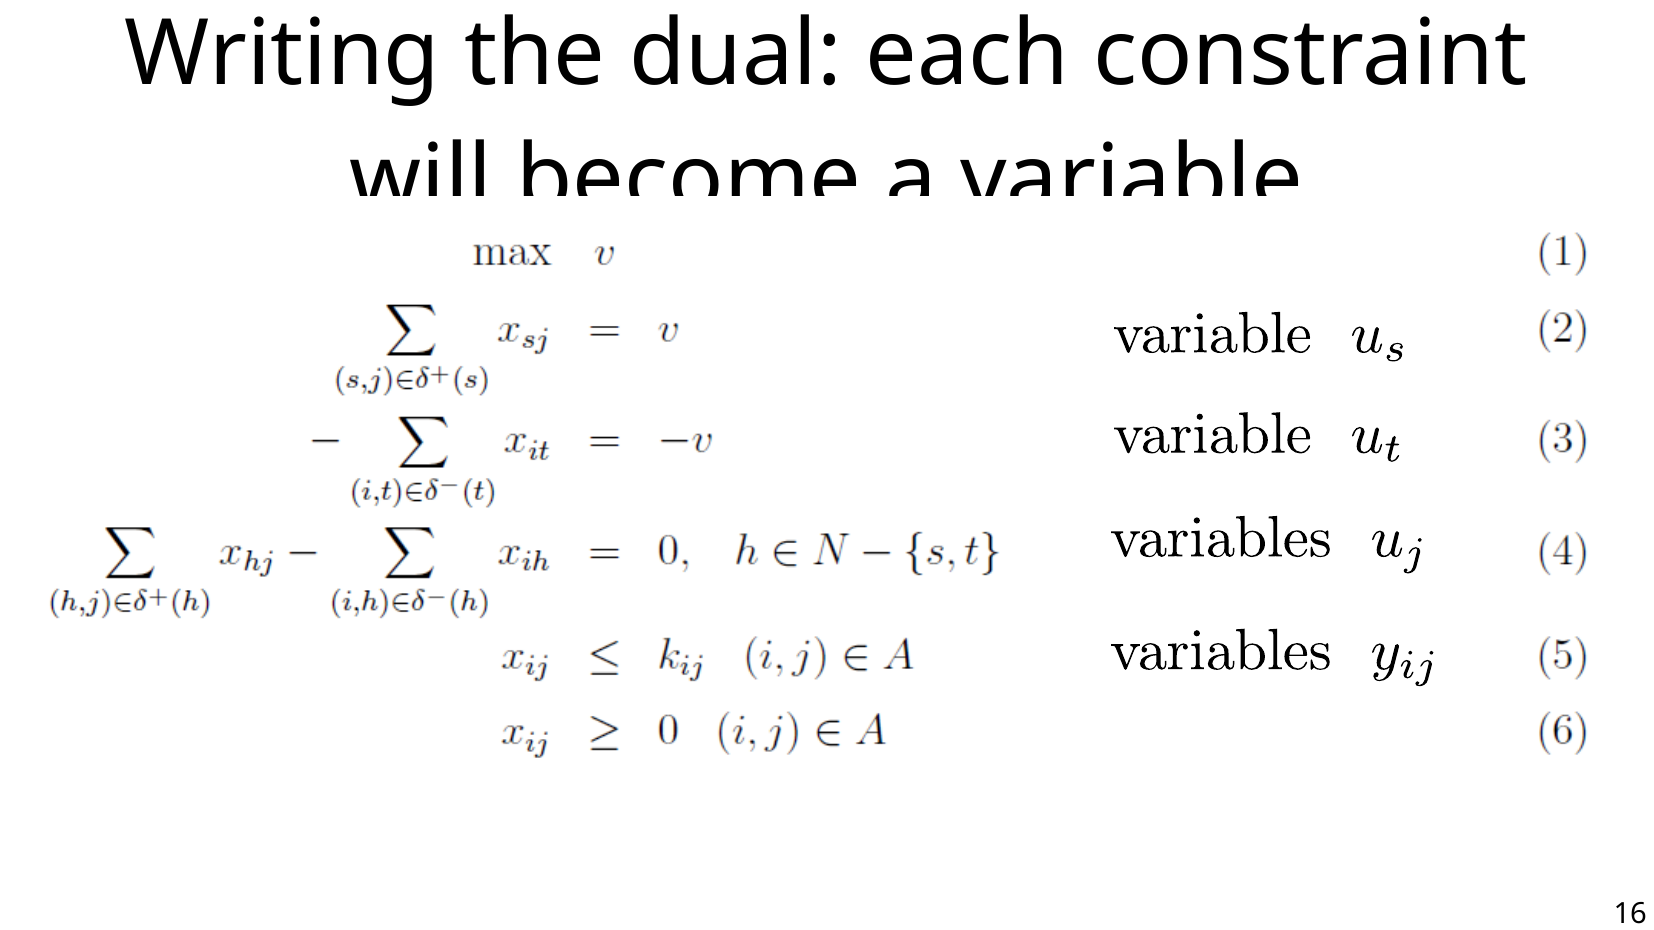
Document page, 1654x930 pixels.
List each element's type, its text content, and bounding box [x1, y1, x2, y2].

text_box [1112, 311, 1406, 362]
title Writing the dual: each constraint will become a variable [82, 8, 1571, 196]
text_box [1110, 515, 1426, 574]
picture [30, 196, 1621, 781]
text_box [1112, 412, 1402, 462]
text_box [1110, 628, 1438, 687]
